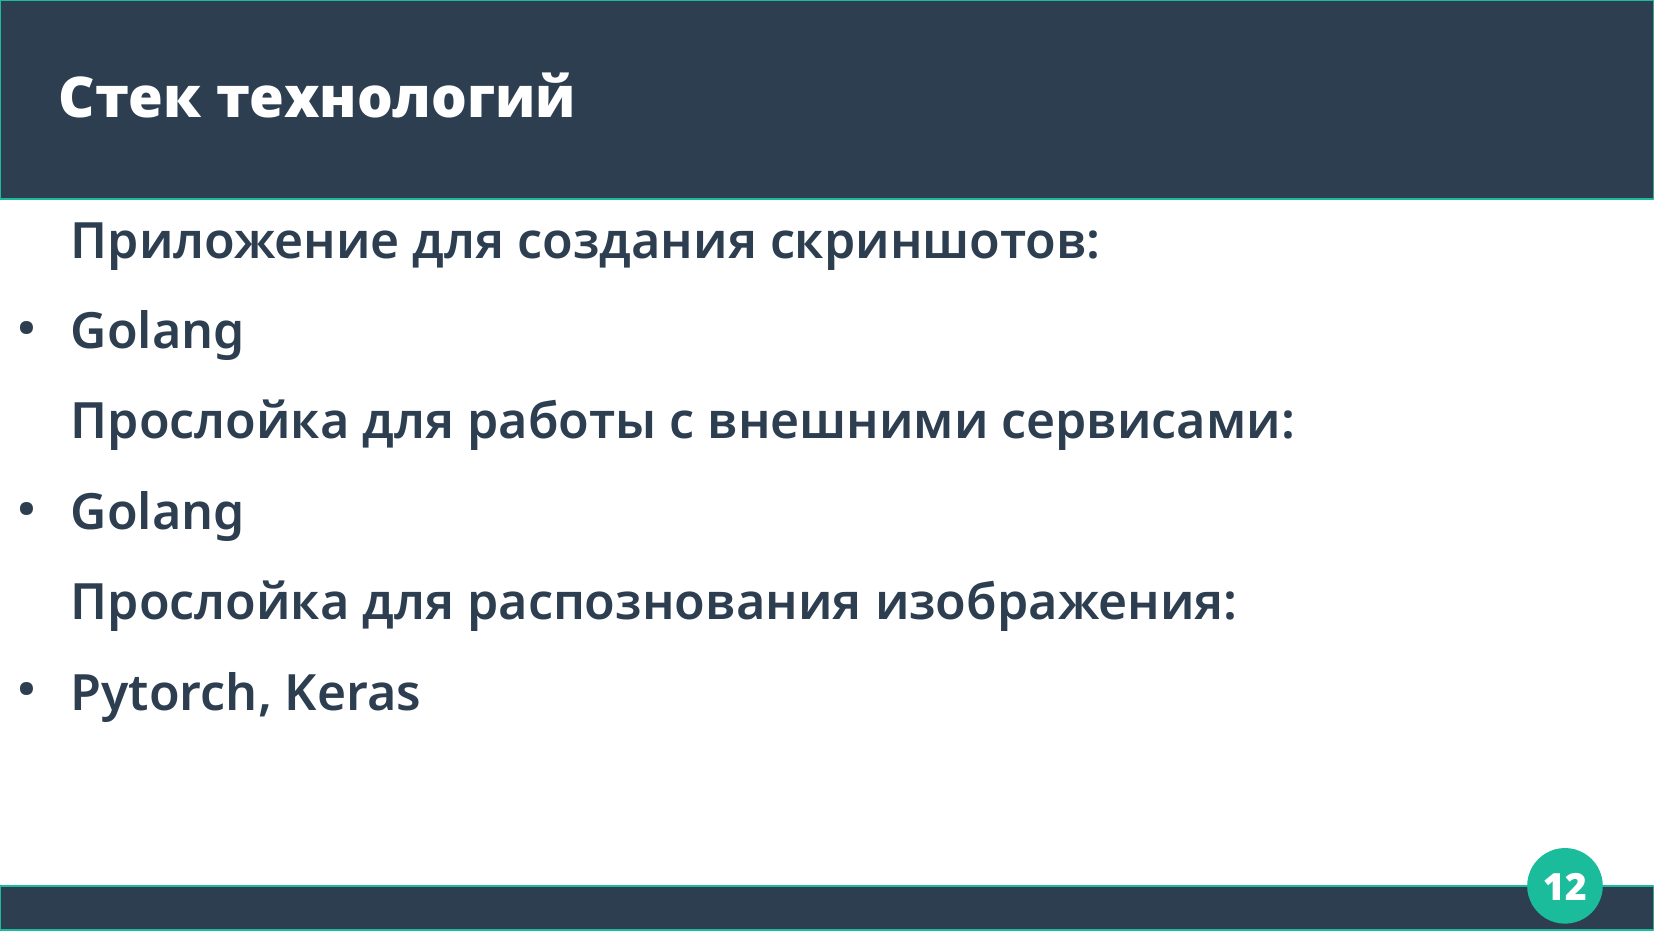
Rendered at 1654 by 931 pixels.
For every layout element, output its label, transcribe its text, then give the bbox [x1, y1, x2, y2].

title Стек технологий [59, 37, 1595, 156]
list Приложение для создания скриншотов: Golang Прослойка для работы с внешними сервисами: Golang Прослойка для распознования изображения: Pytorch, Keras [0, 204, 1536, 826]
